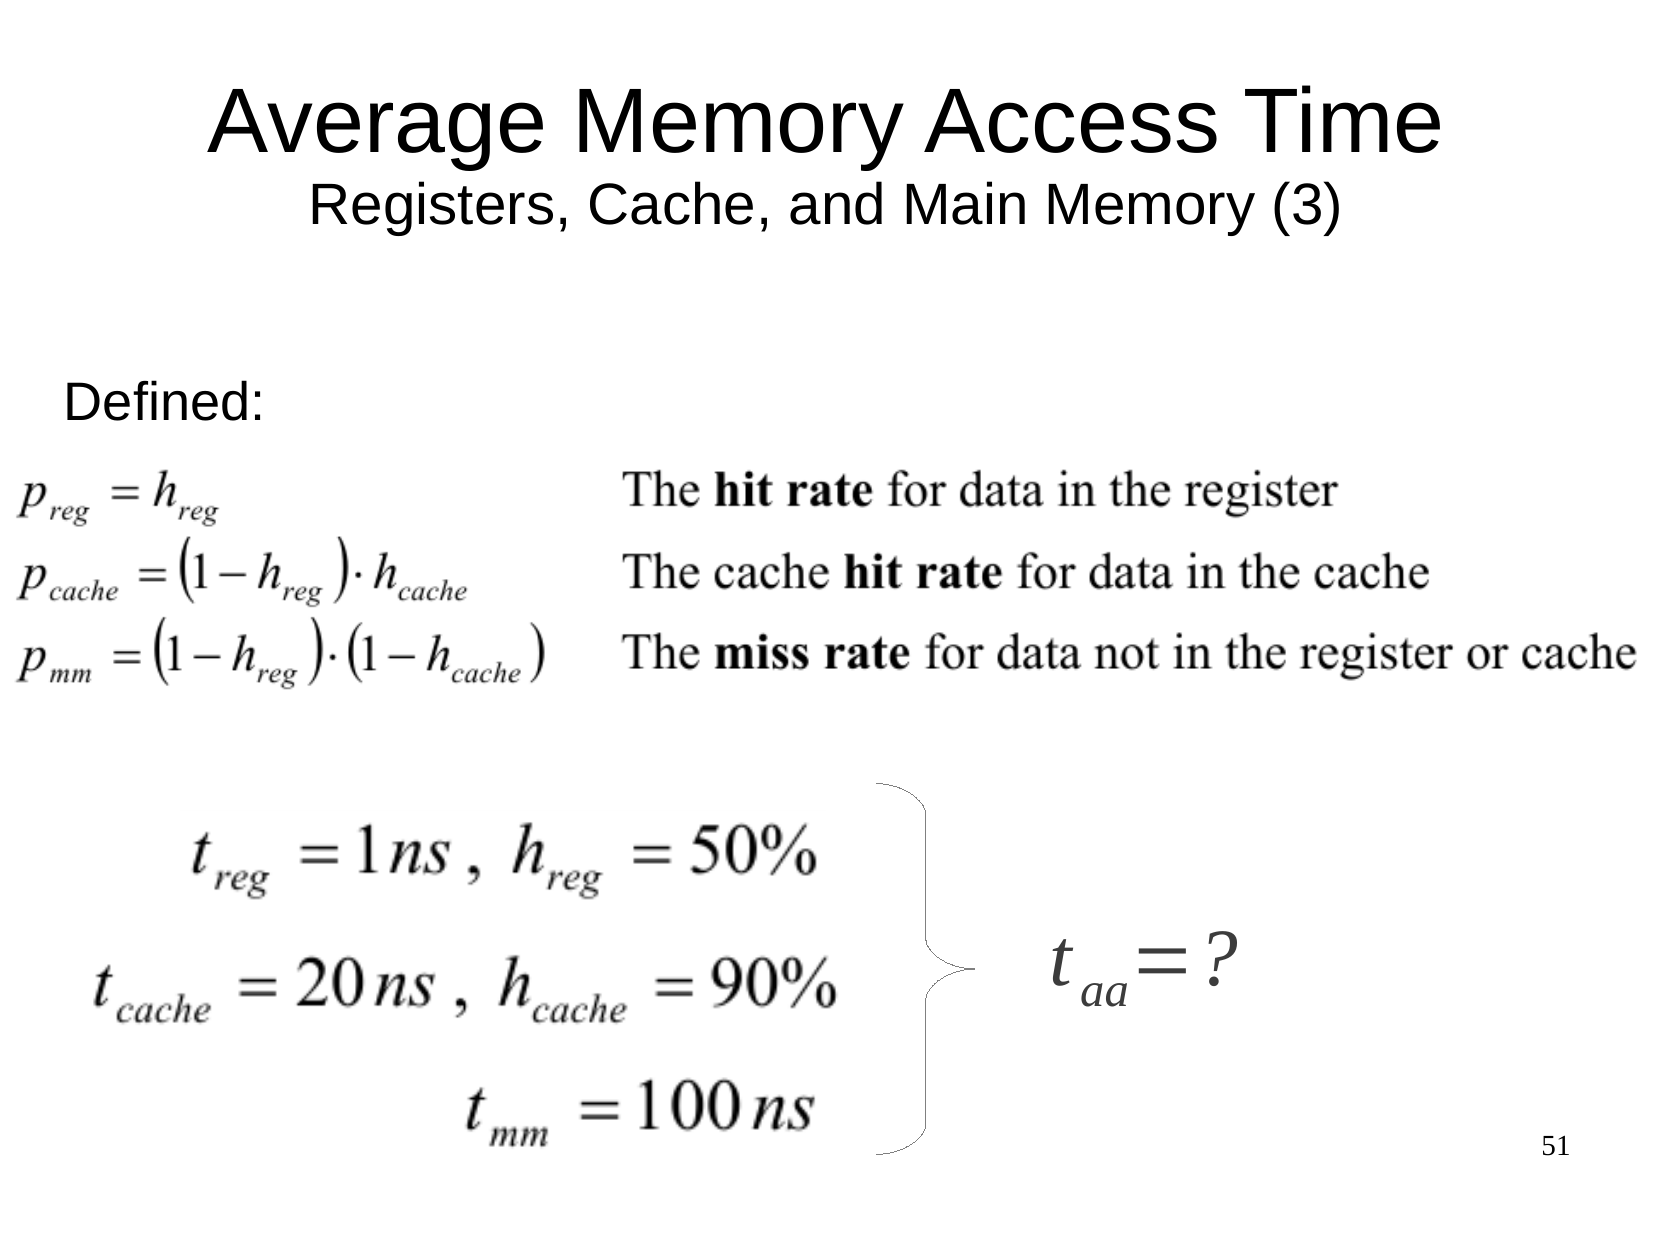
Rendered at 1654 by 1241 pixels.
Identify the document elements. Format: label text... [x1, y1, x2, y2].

chart [1029, 914, 1260, 1017]
picture [180, 809, 826, 902]
picture [461, 1059, 837, 1159]
picture [92, 949, 843, 1030]
text_box Defined: [48, 363, 281, 440]
picture [3, 460, 1654, 698]
title Average Memory Access Time Registers, Cache, and Main Memory (3) [82, 49, 1571, 257]
